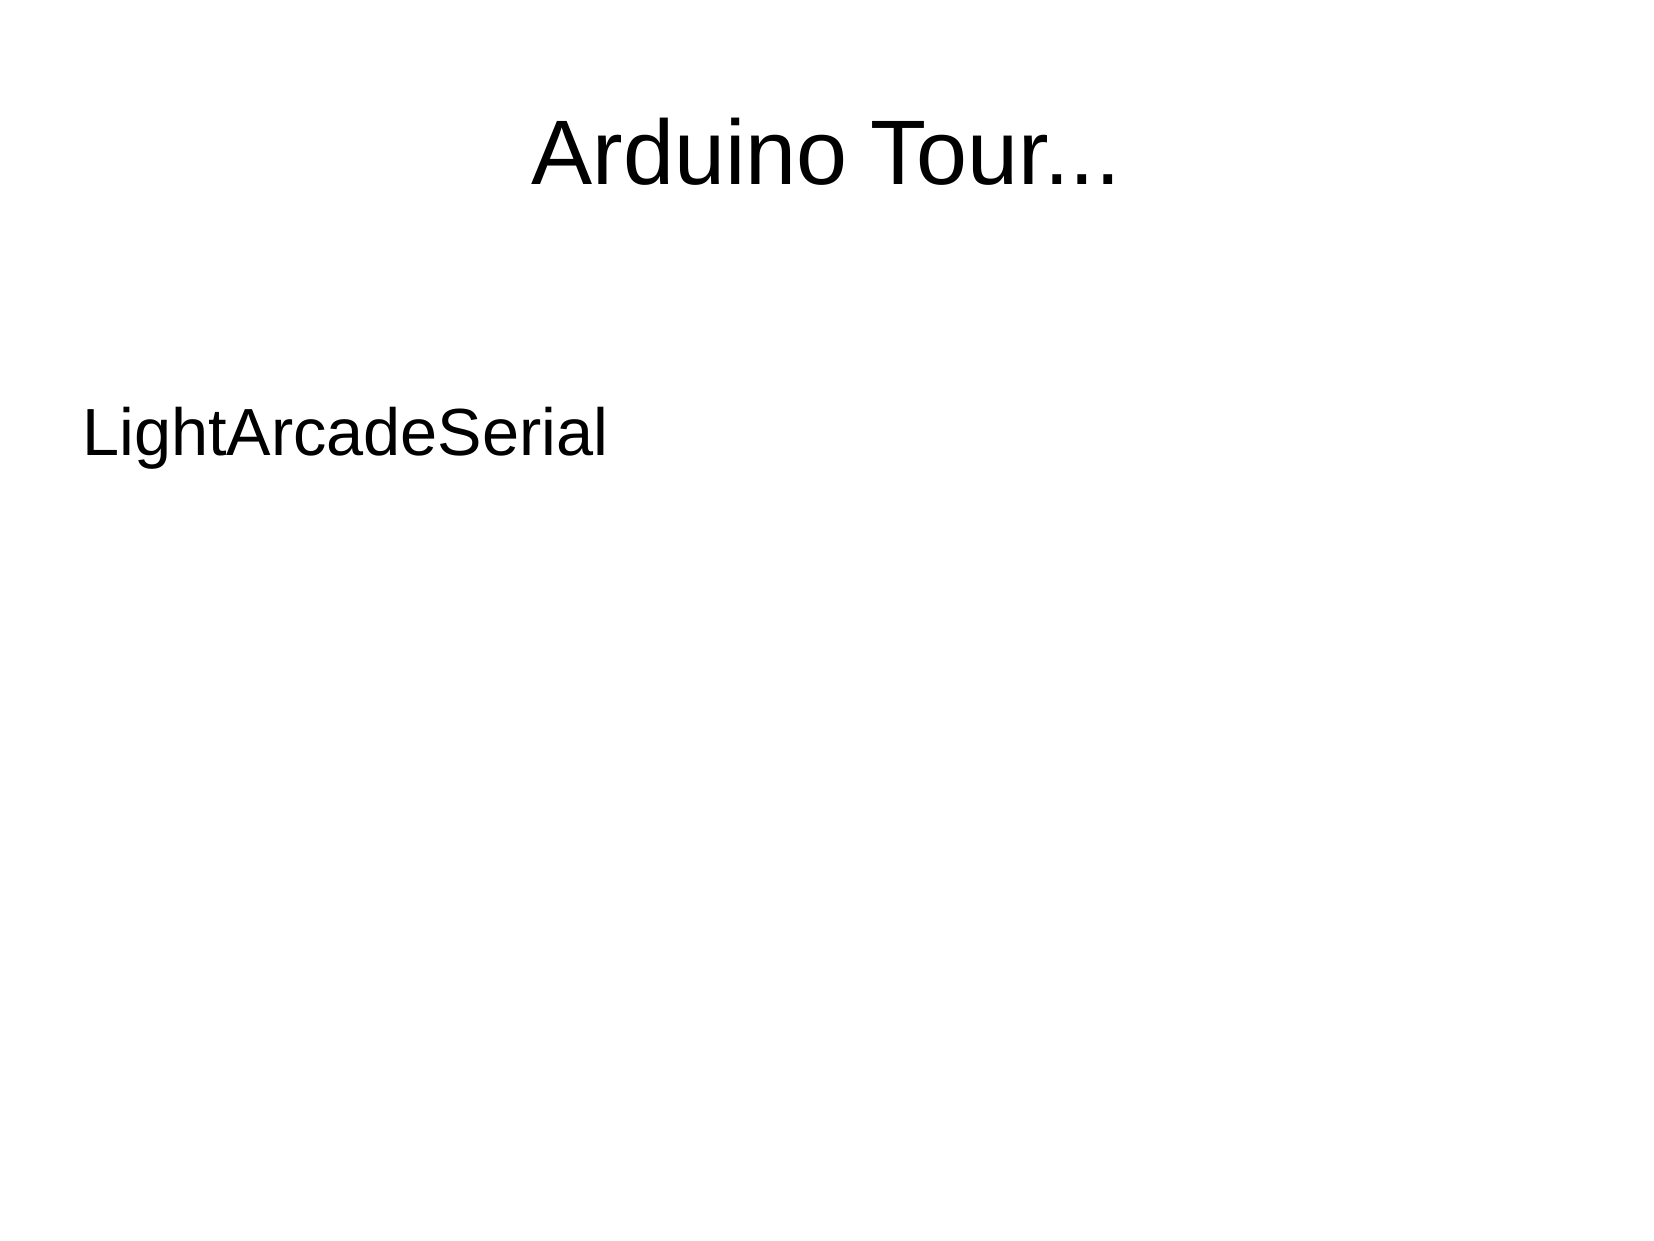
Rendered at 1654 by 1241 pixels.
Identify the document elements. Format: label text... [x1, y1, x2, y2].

list LightArcadeSerial [82, 290, 1571, 1010]
title Arduino Tour... [82, 49, 1571, 257]
